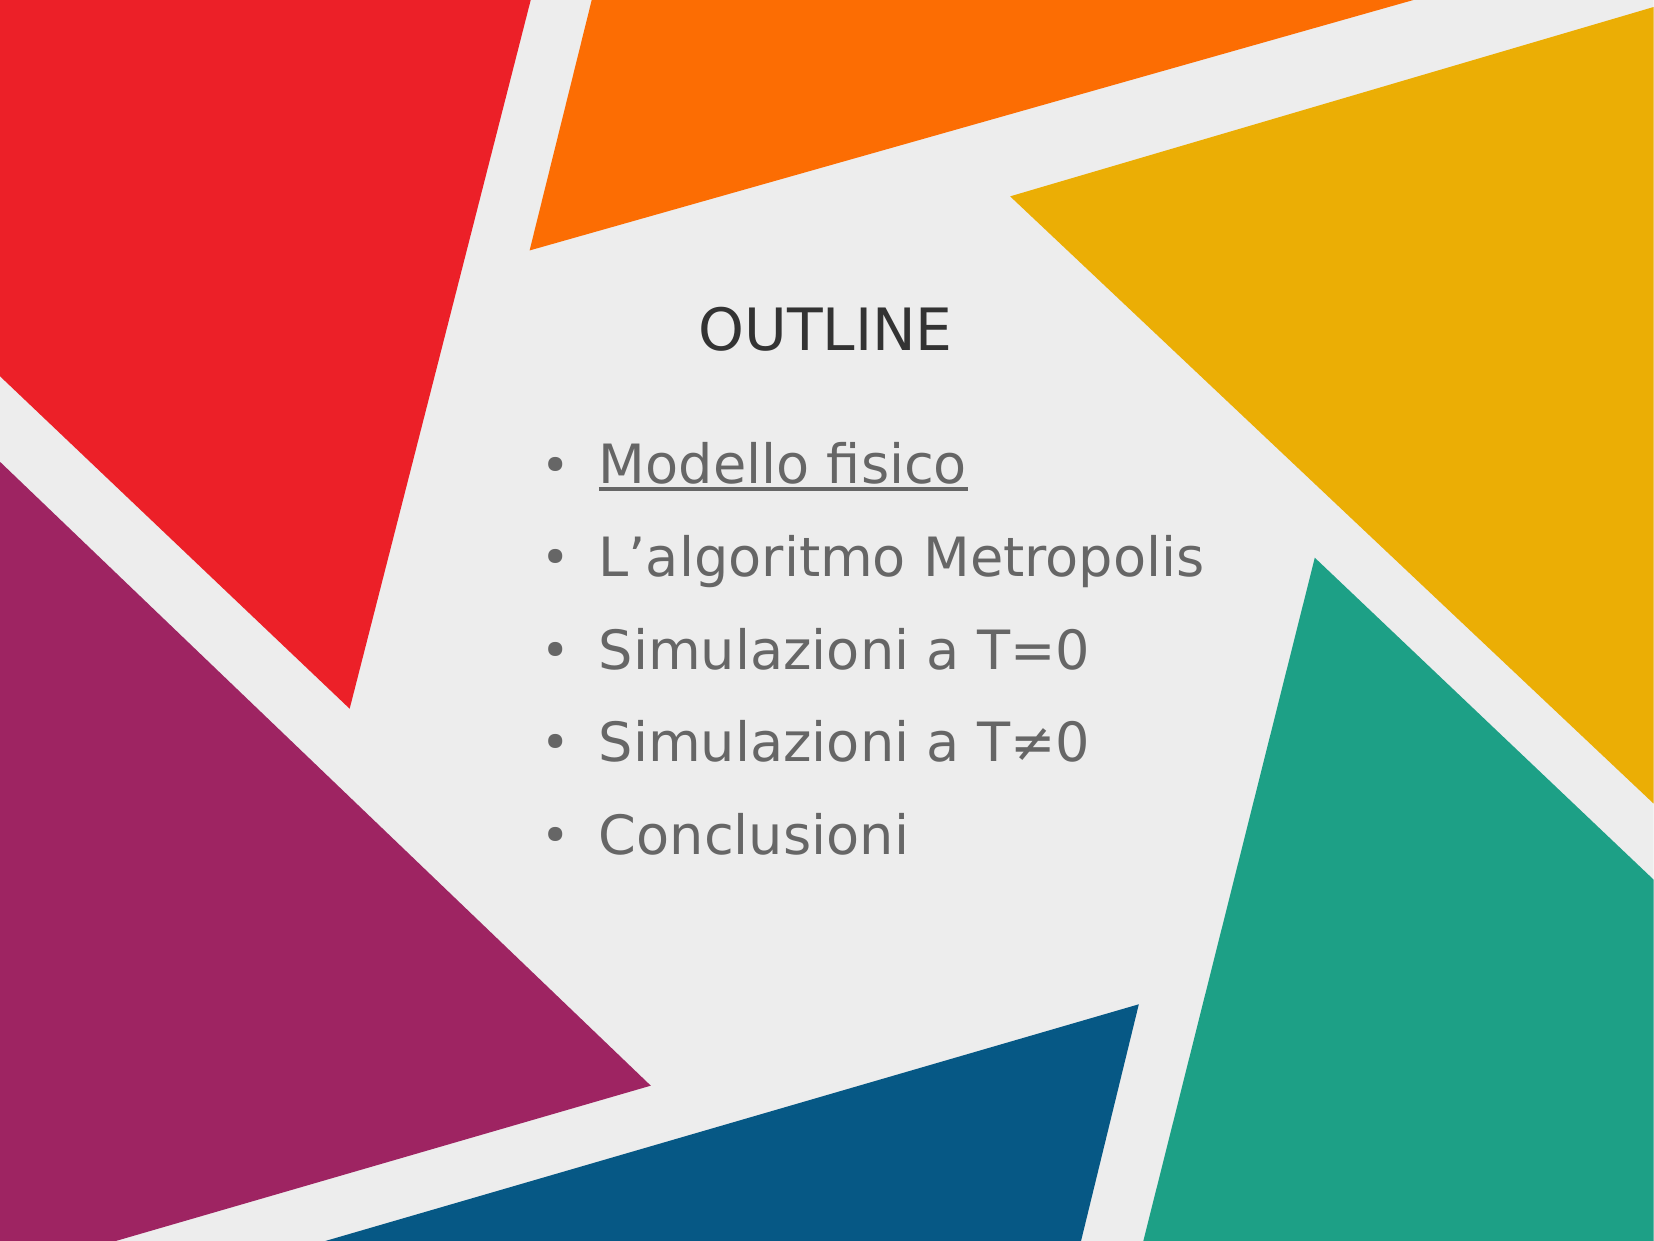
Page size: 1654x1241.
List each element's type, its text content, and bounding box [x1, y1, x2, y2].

list Modello fisico L’algoritmo Metropolis Simulazioni a T=0 Simulazioni a T≠0 Conclusioni [527, 433, 1252, 991]
title OUTLINE [467, 226, 1185, 434]
